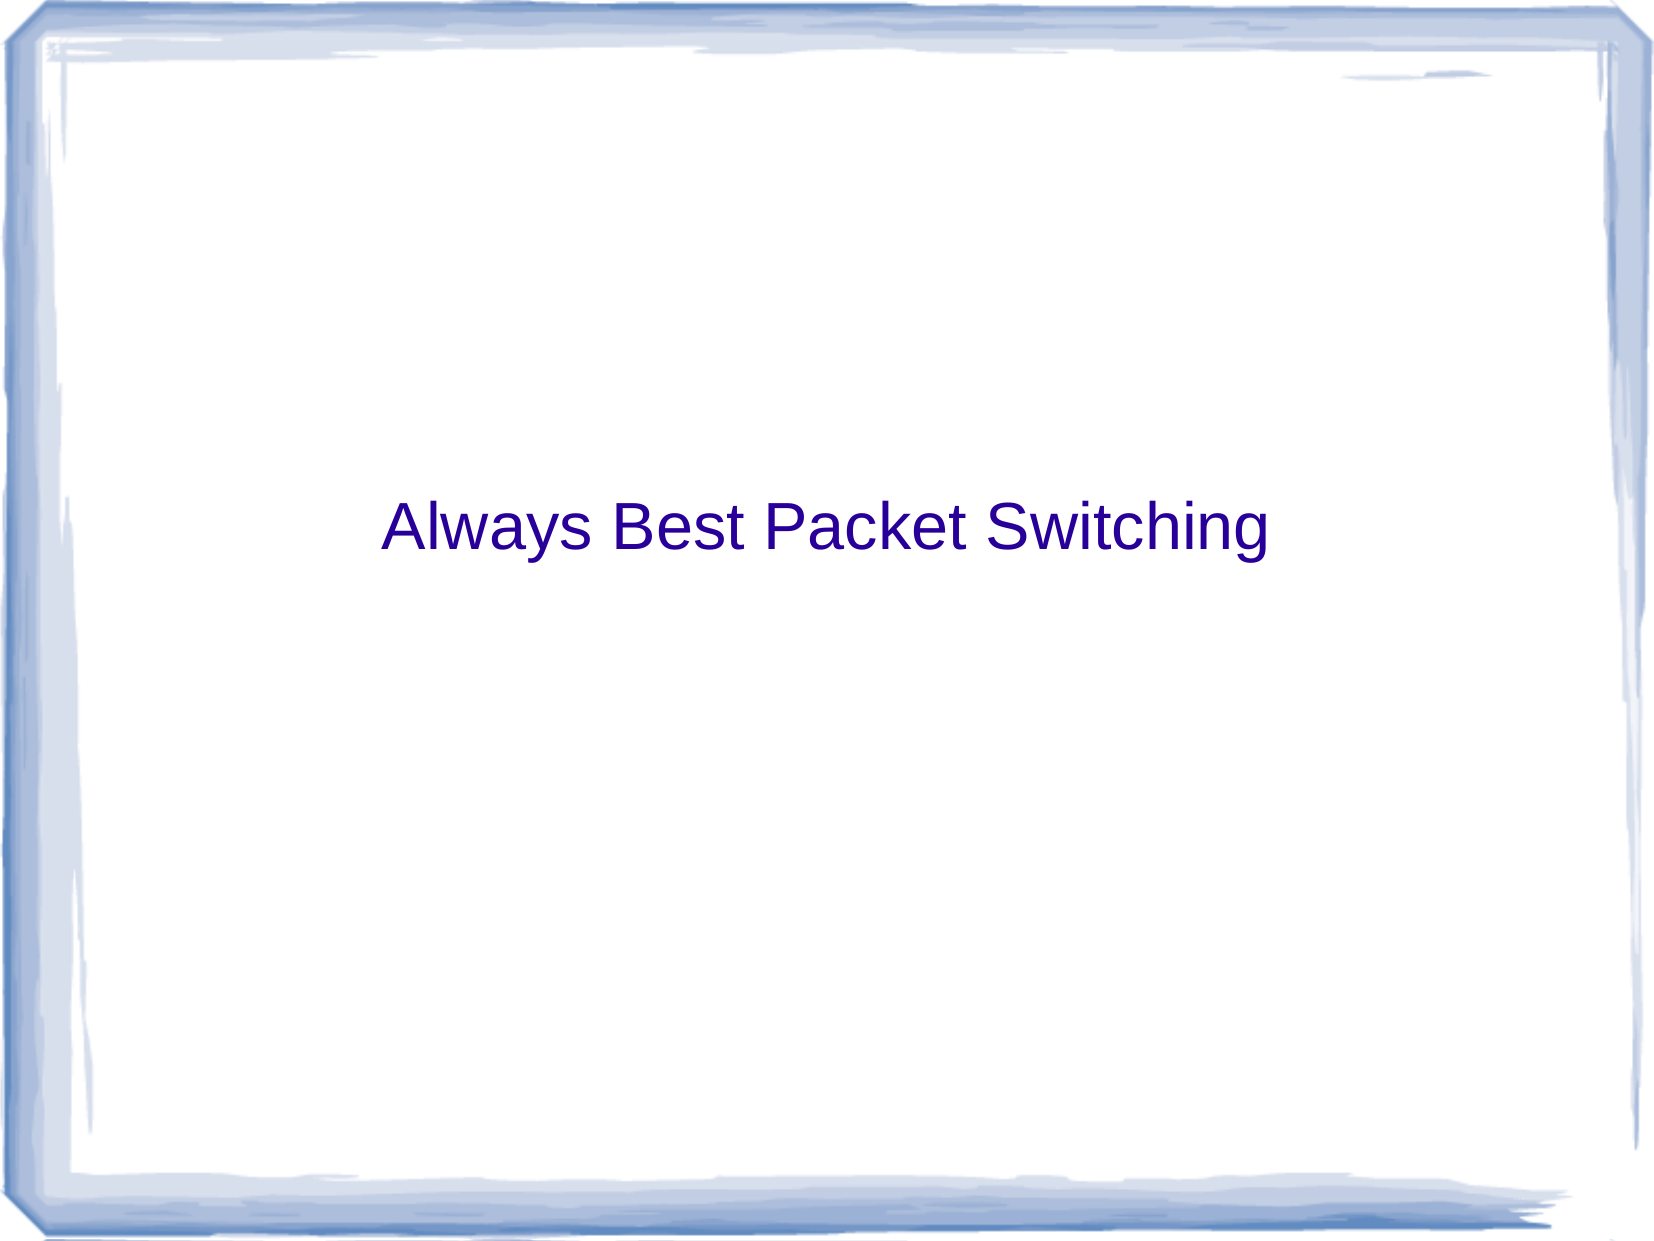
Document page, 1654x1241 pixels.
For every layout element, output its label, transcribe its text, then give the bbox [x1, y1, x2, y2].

subtitle Always Best Packet Switching [82, 56, 1571, 997]
picture [0, 0, 1654, 1241]
